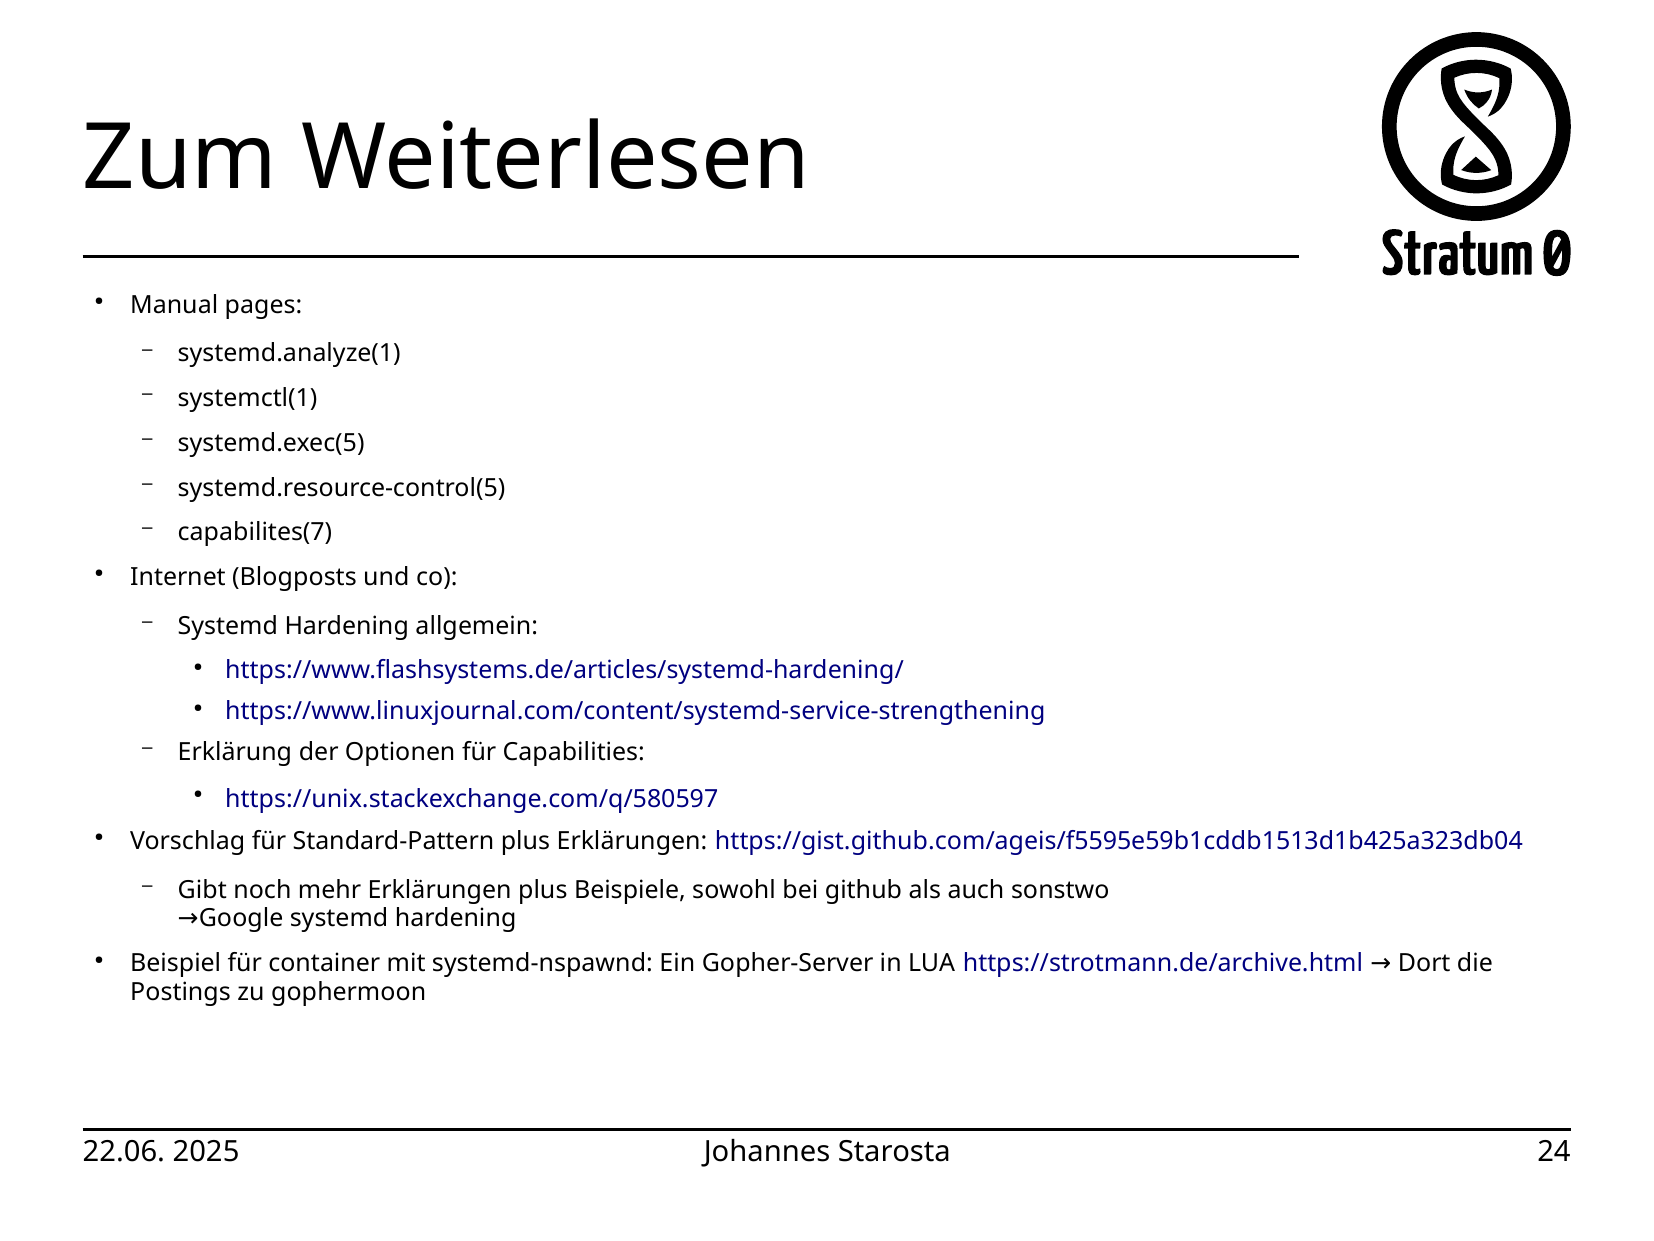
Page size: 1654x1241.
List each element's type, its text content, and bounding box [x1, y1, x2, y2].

list Manual pages: systemd.analyze(1) systemctl(1) systemd.exec(5) systemd.resource-control(5) capabilites(7) Internet (Blogposts und co): Systemd Hardening allgemein: https://www.flashsystems.de/articles/systemd-hardening/ https://www.linuxjournal.com/content/systemd-service-strengthening Erklärung der Optionen für Capabilities: https://unix.stackexchange.com/q/580597 Vorschlag für Standard-Pattern plus Erklärungen: https://gist.github.com/ageis/f5595e59b1cddb1513d1b425a323db04 Gibt noch mehr Erklärungen plus Beispiele, sowohl bei github als auch sonstwo →Google systemd hardening Beispiel für container mit systemd-nspawnd: Ein Gopher-Server in LUA https://strotmann.de/archive.html → Dort die Postings zu gophermoon [82, 290, 1538, 1010]
title Zum Weiterlesen [82, 49, 1300, 257]
